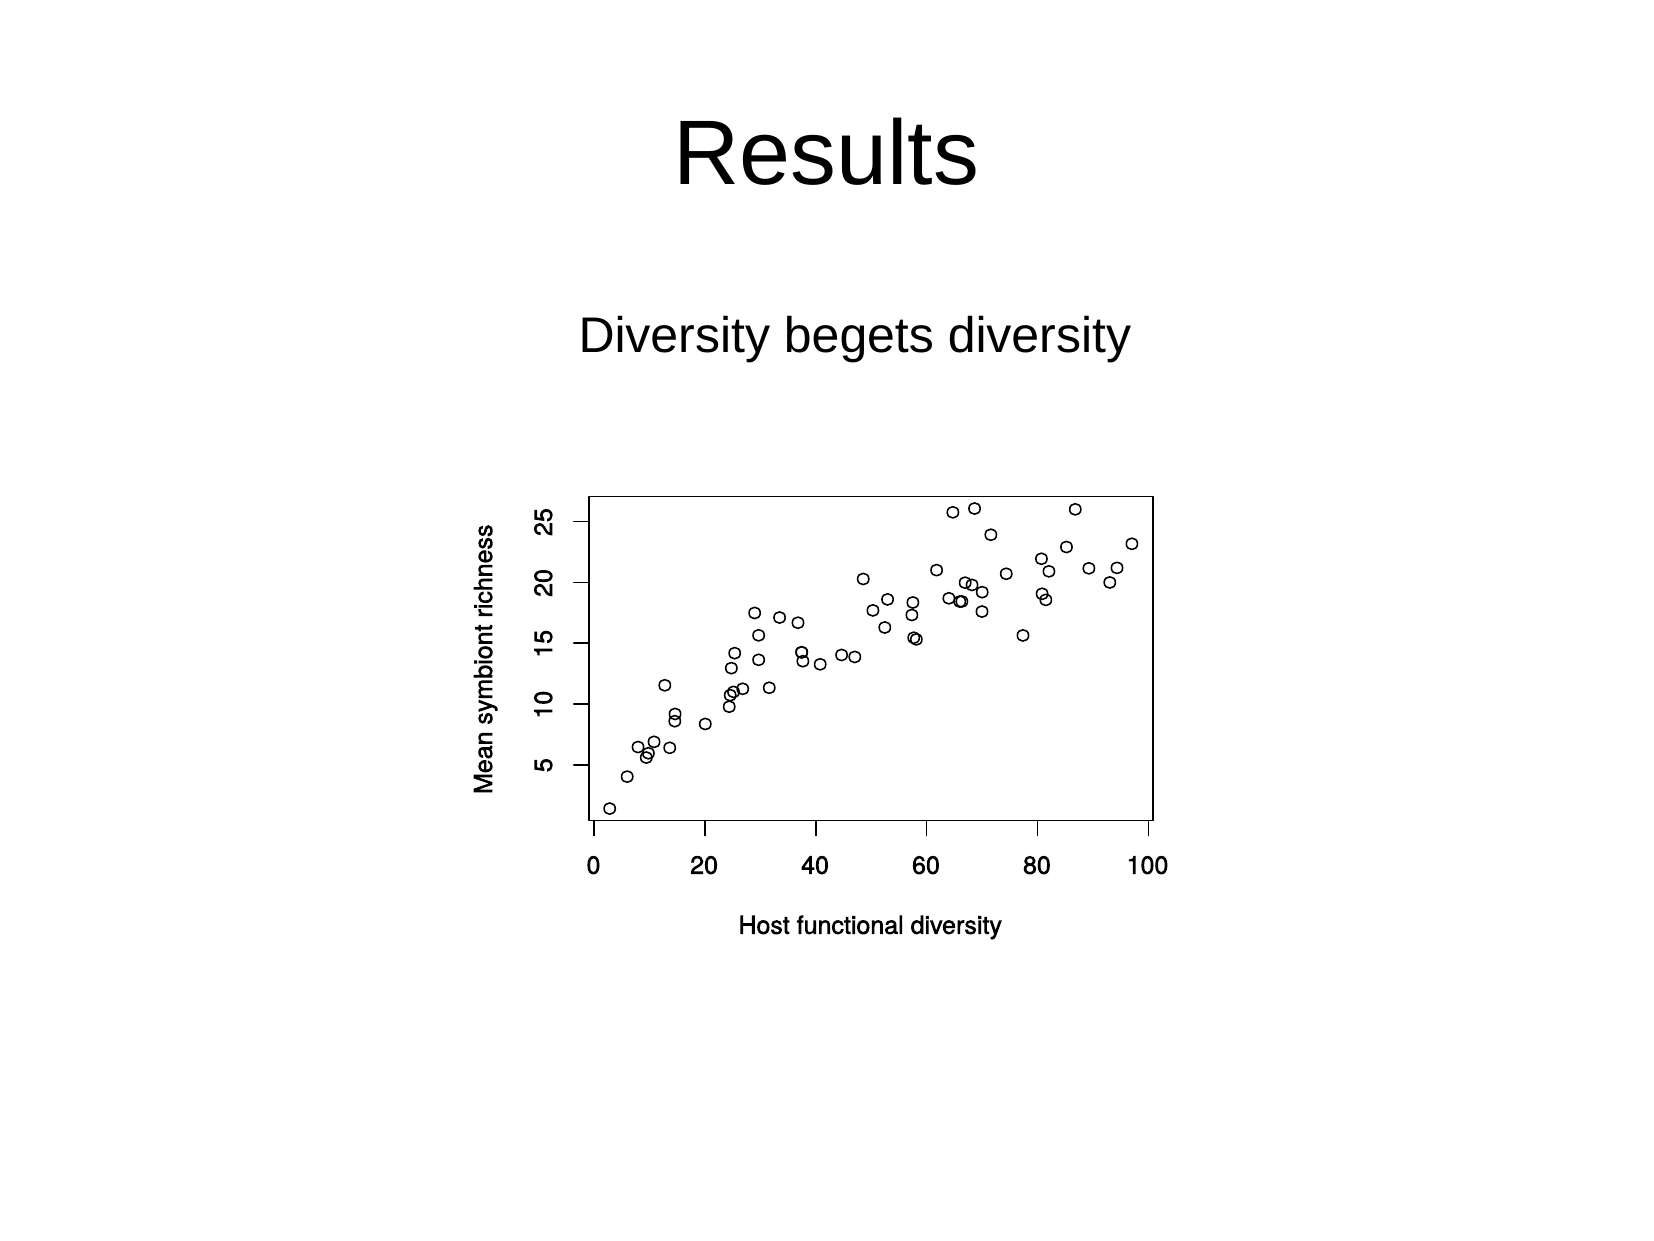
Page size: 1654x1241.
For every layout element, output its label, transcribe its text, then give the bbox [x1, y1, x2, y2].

text_box Diversity begets diversity [390, 300, 1321, 387]
picture [465, 372, 1217, 975]
title Results [82, 49, 1571, 257]
